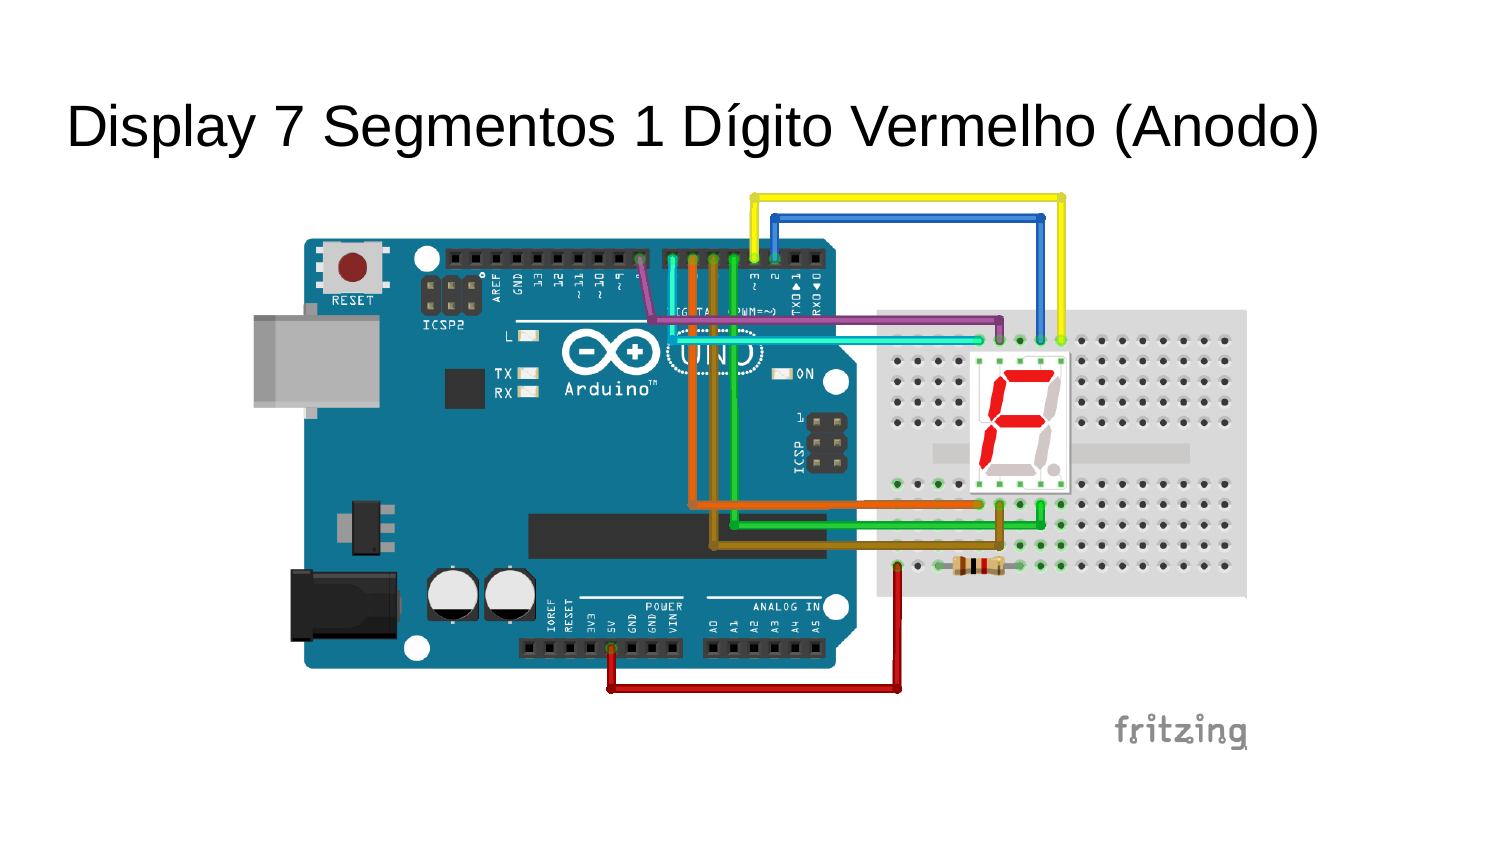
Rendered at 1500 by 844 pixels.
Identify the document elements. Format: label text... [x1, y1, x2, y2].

picture [253, 188, 1247, 750]
title Display 7 Segmentos 1 Dígito Vermelho (Anodo) [51, 72, 1449, 167]
